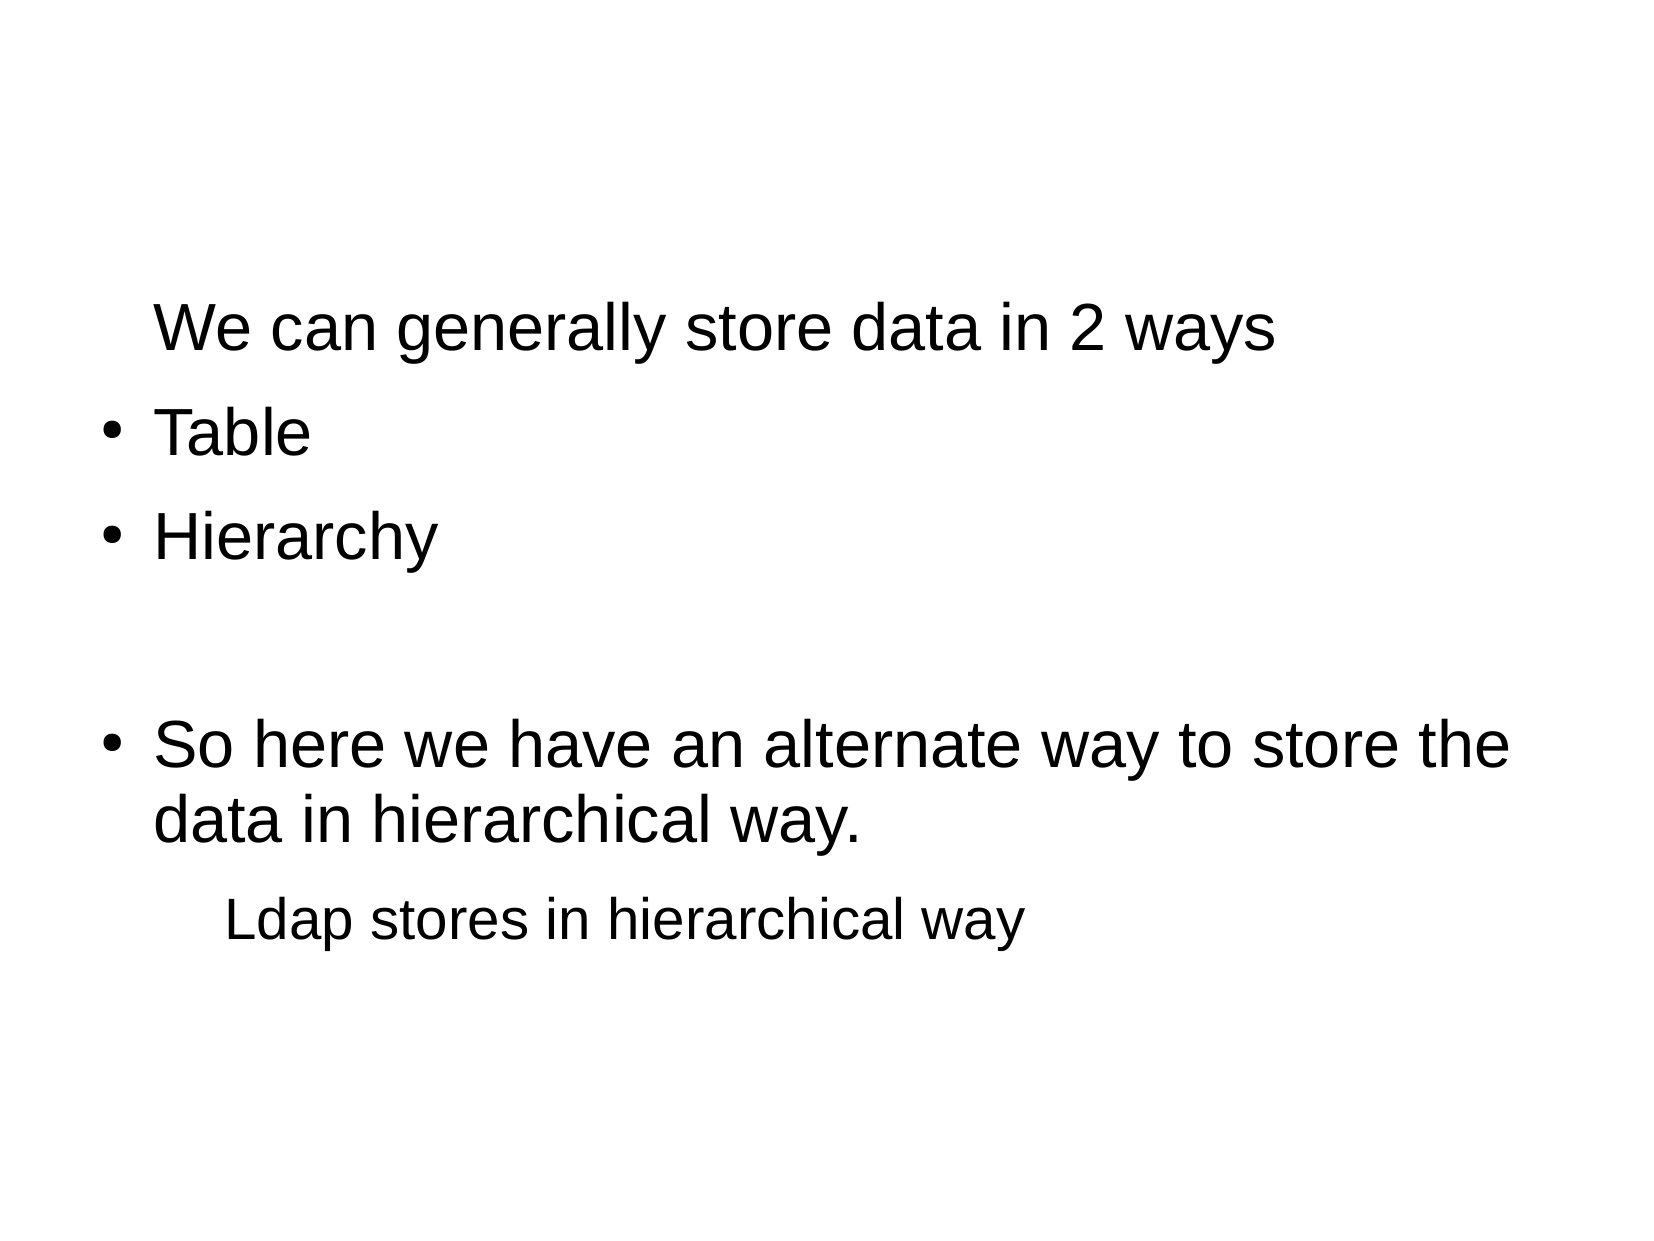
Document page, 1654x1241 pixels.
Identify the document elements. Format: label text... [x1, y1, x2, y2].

list We can generally store data in 2 ways Table Hierarchy So here we have an alternate way to store the data in hierarchical way. Ldap stores in hierarchical way [82, 290, 1571, 1109]
